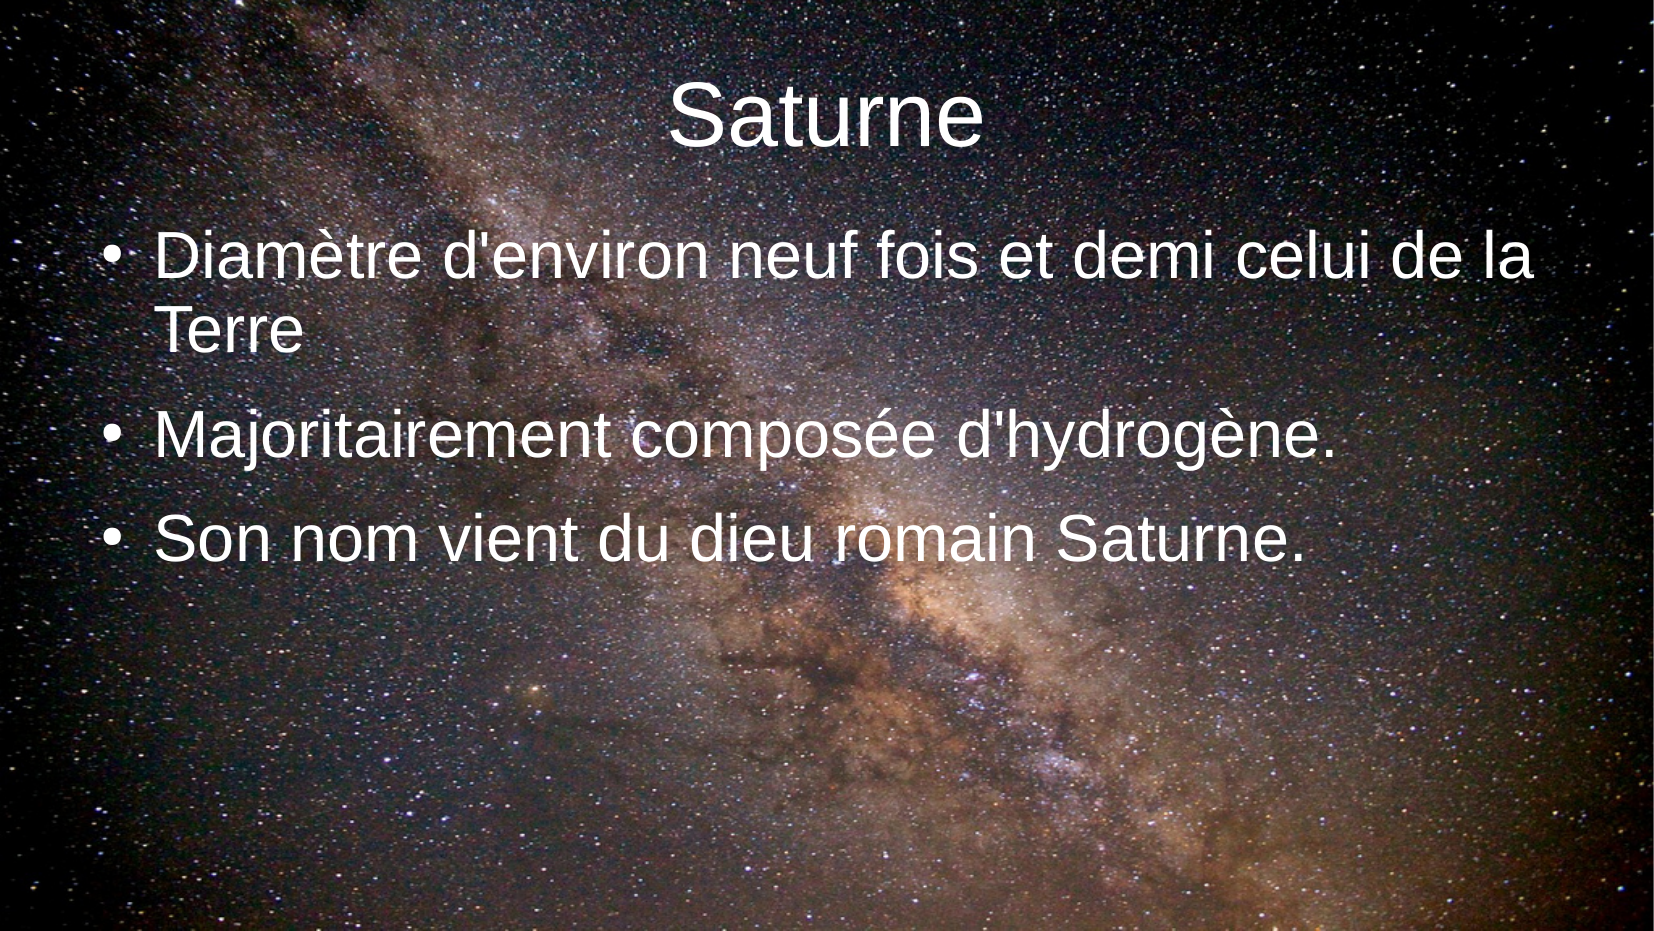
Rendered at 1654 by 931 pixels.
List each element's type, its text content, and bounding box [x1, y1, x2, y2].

picture [0, 0, 1654, 931]
list Diamètre d'environ neuf fois et demi celui de la Terre Majoritairement composée d'hydrogène. Son nom vient du dieu romain Saturne. [82, 217, 1571, 832]
title Saturne [82, 37, 1571, 193]
